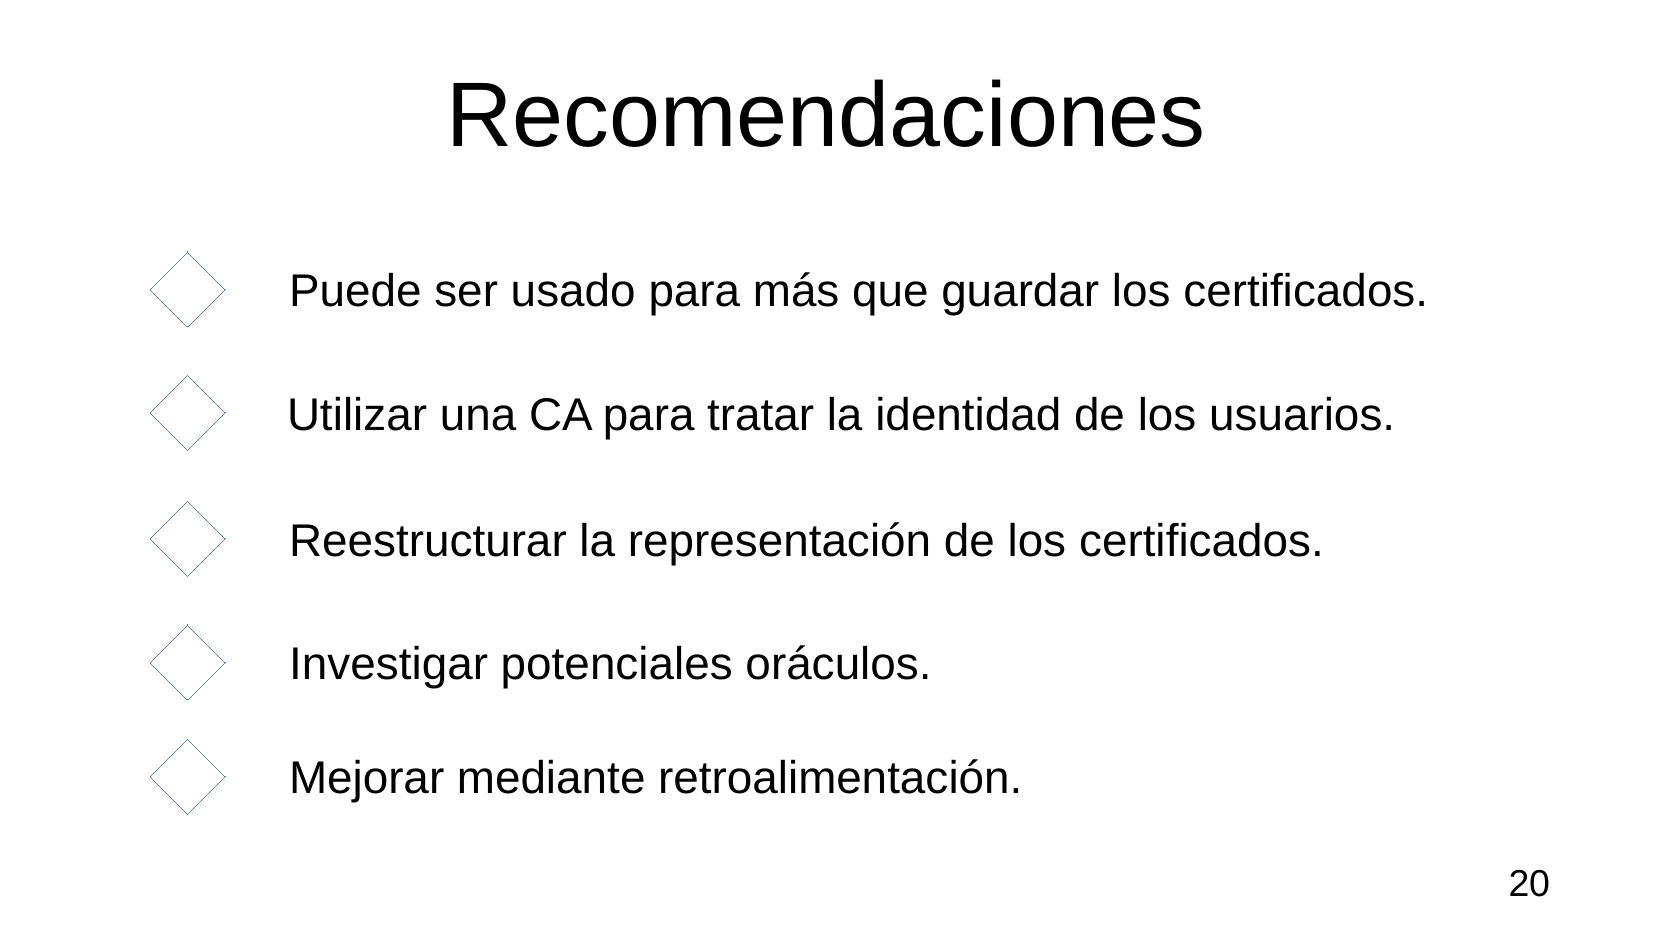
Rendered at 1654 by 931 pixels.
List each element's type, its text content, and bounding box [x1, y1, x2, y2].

text_box [150, 375, 226, 451]
text_box [150, 501, 226, 577]
text_box <number> [1493, 855, 1654, 931]
text_box Mejorar mediante retroalimentación. [274, 745, 1475, 863]
text_box Utilizar una CA para tratar la identidad de los usuarios. [272, 381, 1473, 500]
text_box Puede ser usado para más que guardar los certificados. [274, 257, 1475, 376]
text_box [150, 739, 226, 815]
title Recomendaciones [82, 37, 1571, 193]
text_box [150, 624, 226, 700]
text_box Reestructurar la representación de los certificados. [274, 507, 1475, 625]
text_box [150, 251, 226, 327]
text_box Investigar potenciales oráculos. [274, 630, 1475, 745]
